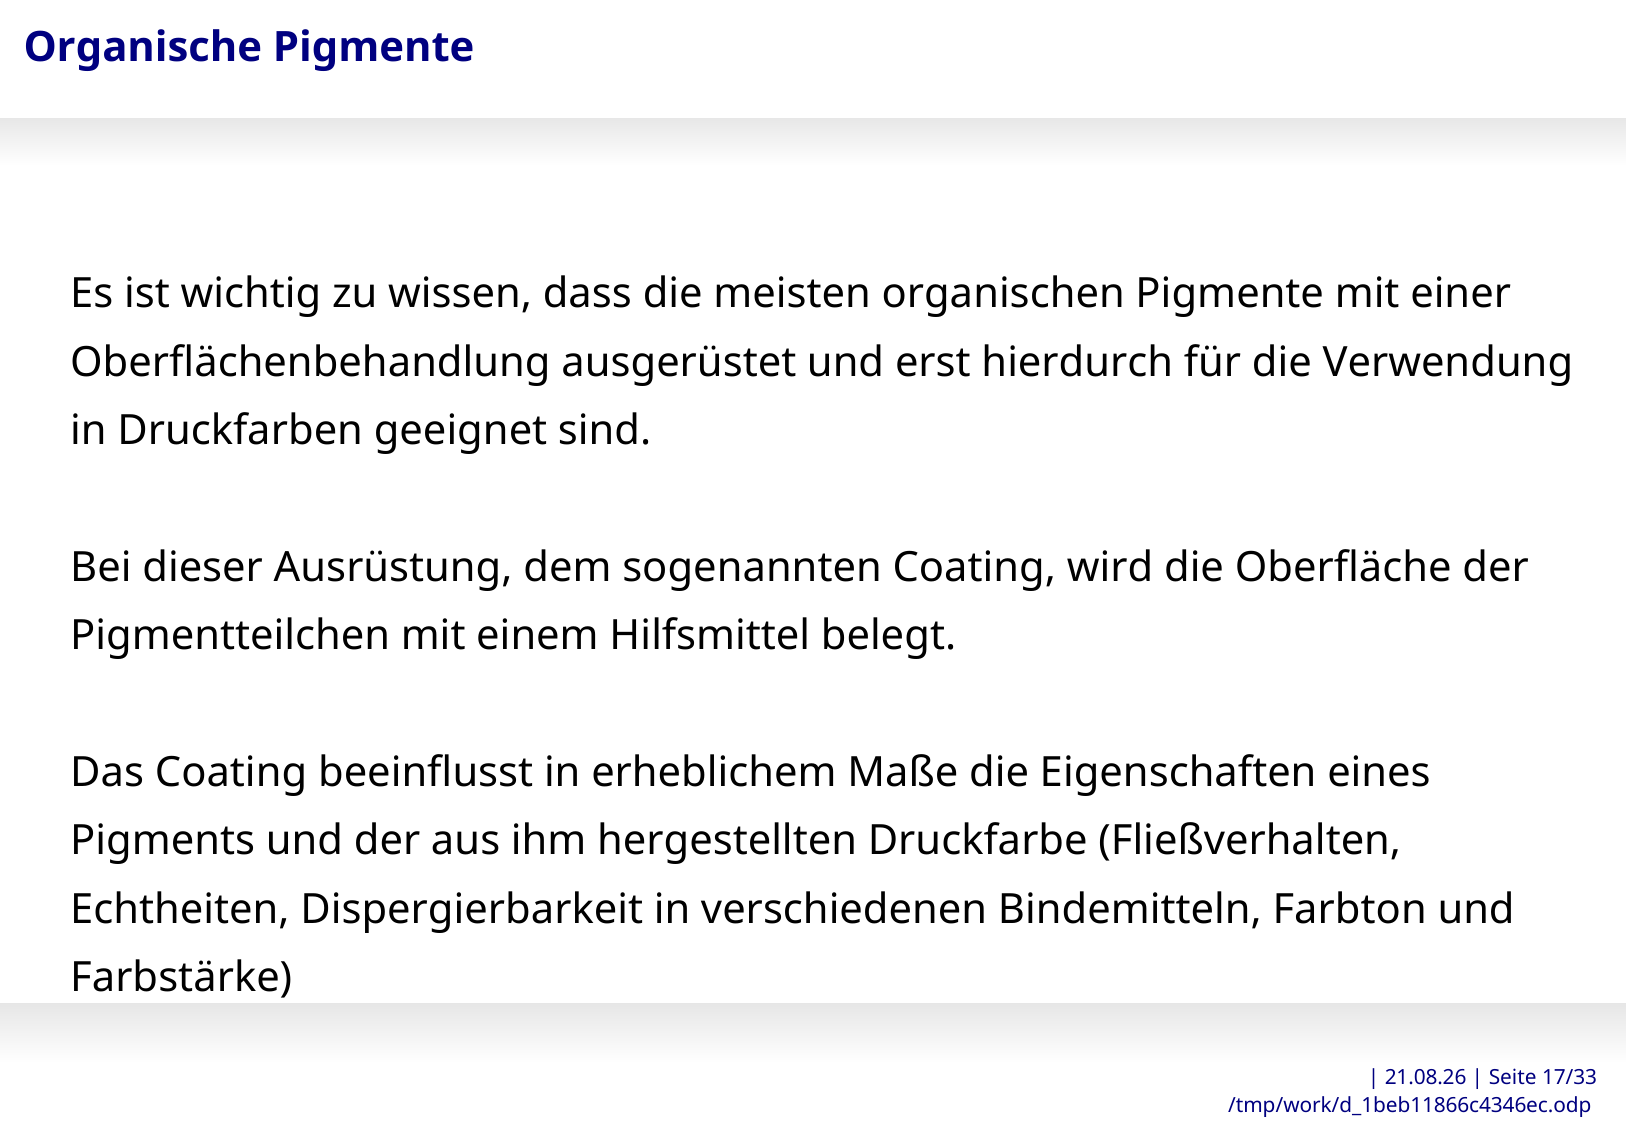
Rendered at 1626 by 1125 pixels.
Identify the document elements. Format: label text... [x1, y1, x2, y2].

list Es ist wichtig zu wissen, dass die meisten organischen Pigmente mit einer Oberflächenbehandlung ausgerüstet und erst hierdurch für die Verwendung in Druckfarben geeignet sind. Bei dieser Ausrüstung, dem sogenannten Coating, wird die Oberfläche der Pigmentteilchen mit einem Hilfsmittel belegt. Das Coating beeinflusst in erheblichem Maße die Eigenschaften eines Pigments und der aus ihm hergestellten Druckfarbe (Fließverhalten, Echtheiten, Dispergierbarkeit in verschiedenen Bindemitteln, Farbton und Farbstärke) [23, 251, 1588, 989]
title Organische Pigmente [23, 5, 1600, 154]
